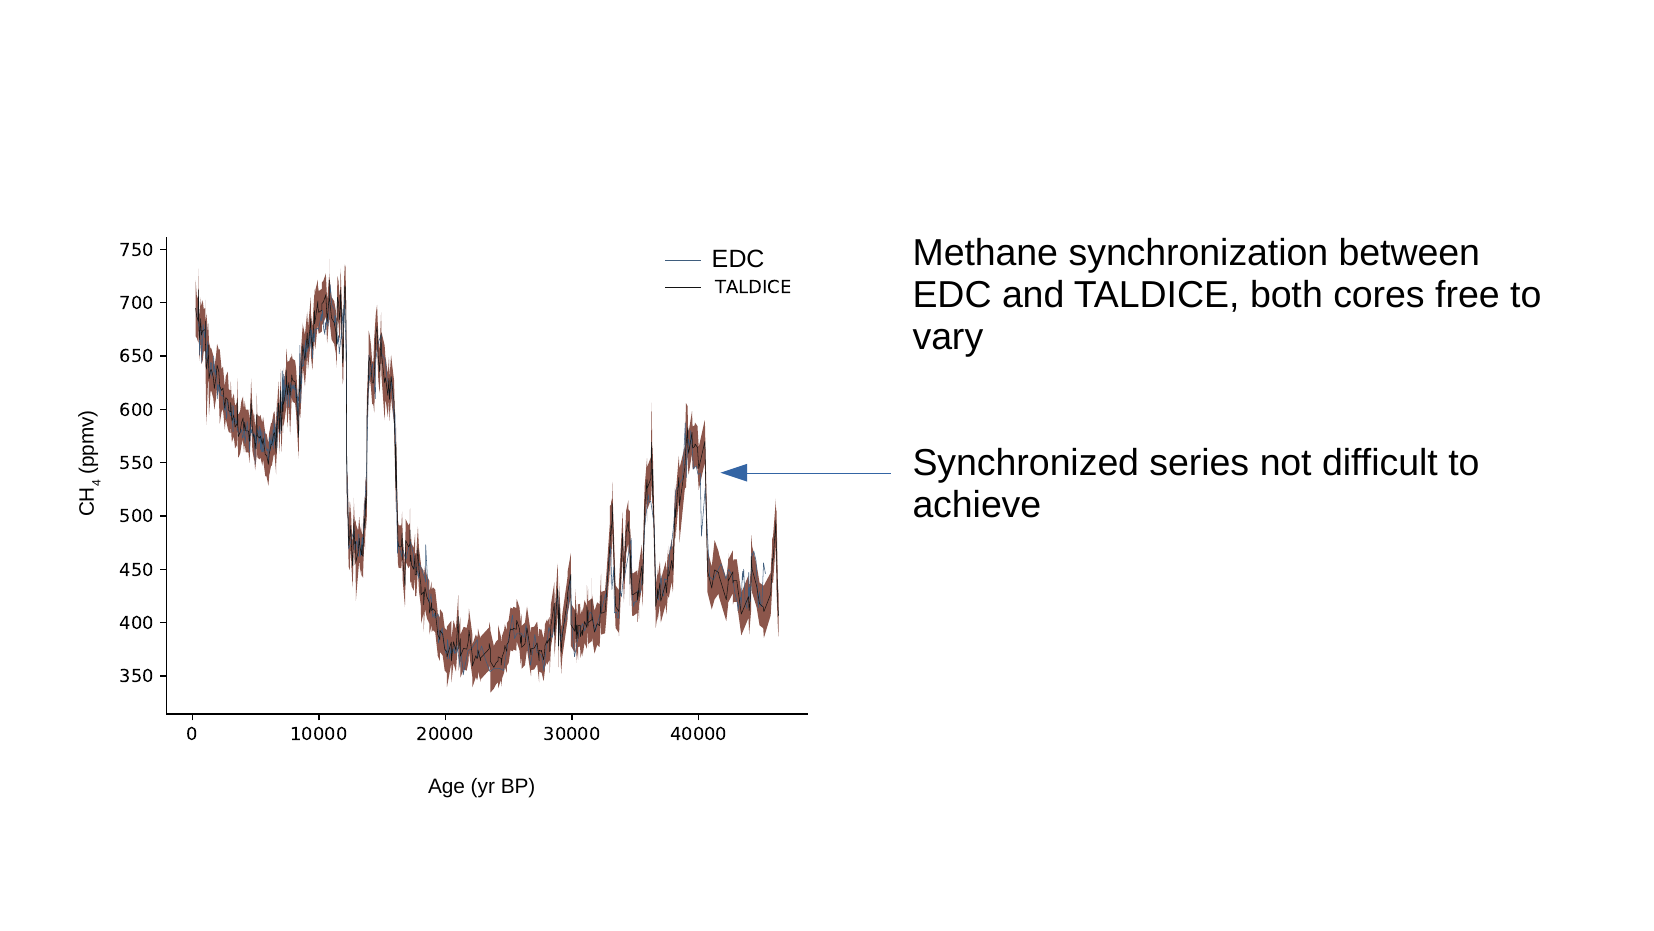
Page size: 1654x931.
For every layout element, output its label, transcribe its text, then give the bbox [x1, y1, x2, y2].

picture [106, 217, 827, 758]
text_box Age (yr BP) [413, 767, 662, 806]
text_box EDC [696, 237, 827, 281]
text_box CH4 (ppmv) [65, 283, 111, 532]
text_box Methane synchronization between EDC and TALDICE, both cores free to vary Synchronized series not difficult to achieve [897, 224, 1571, 702]
